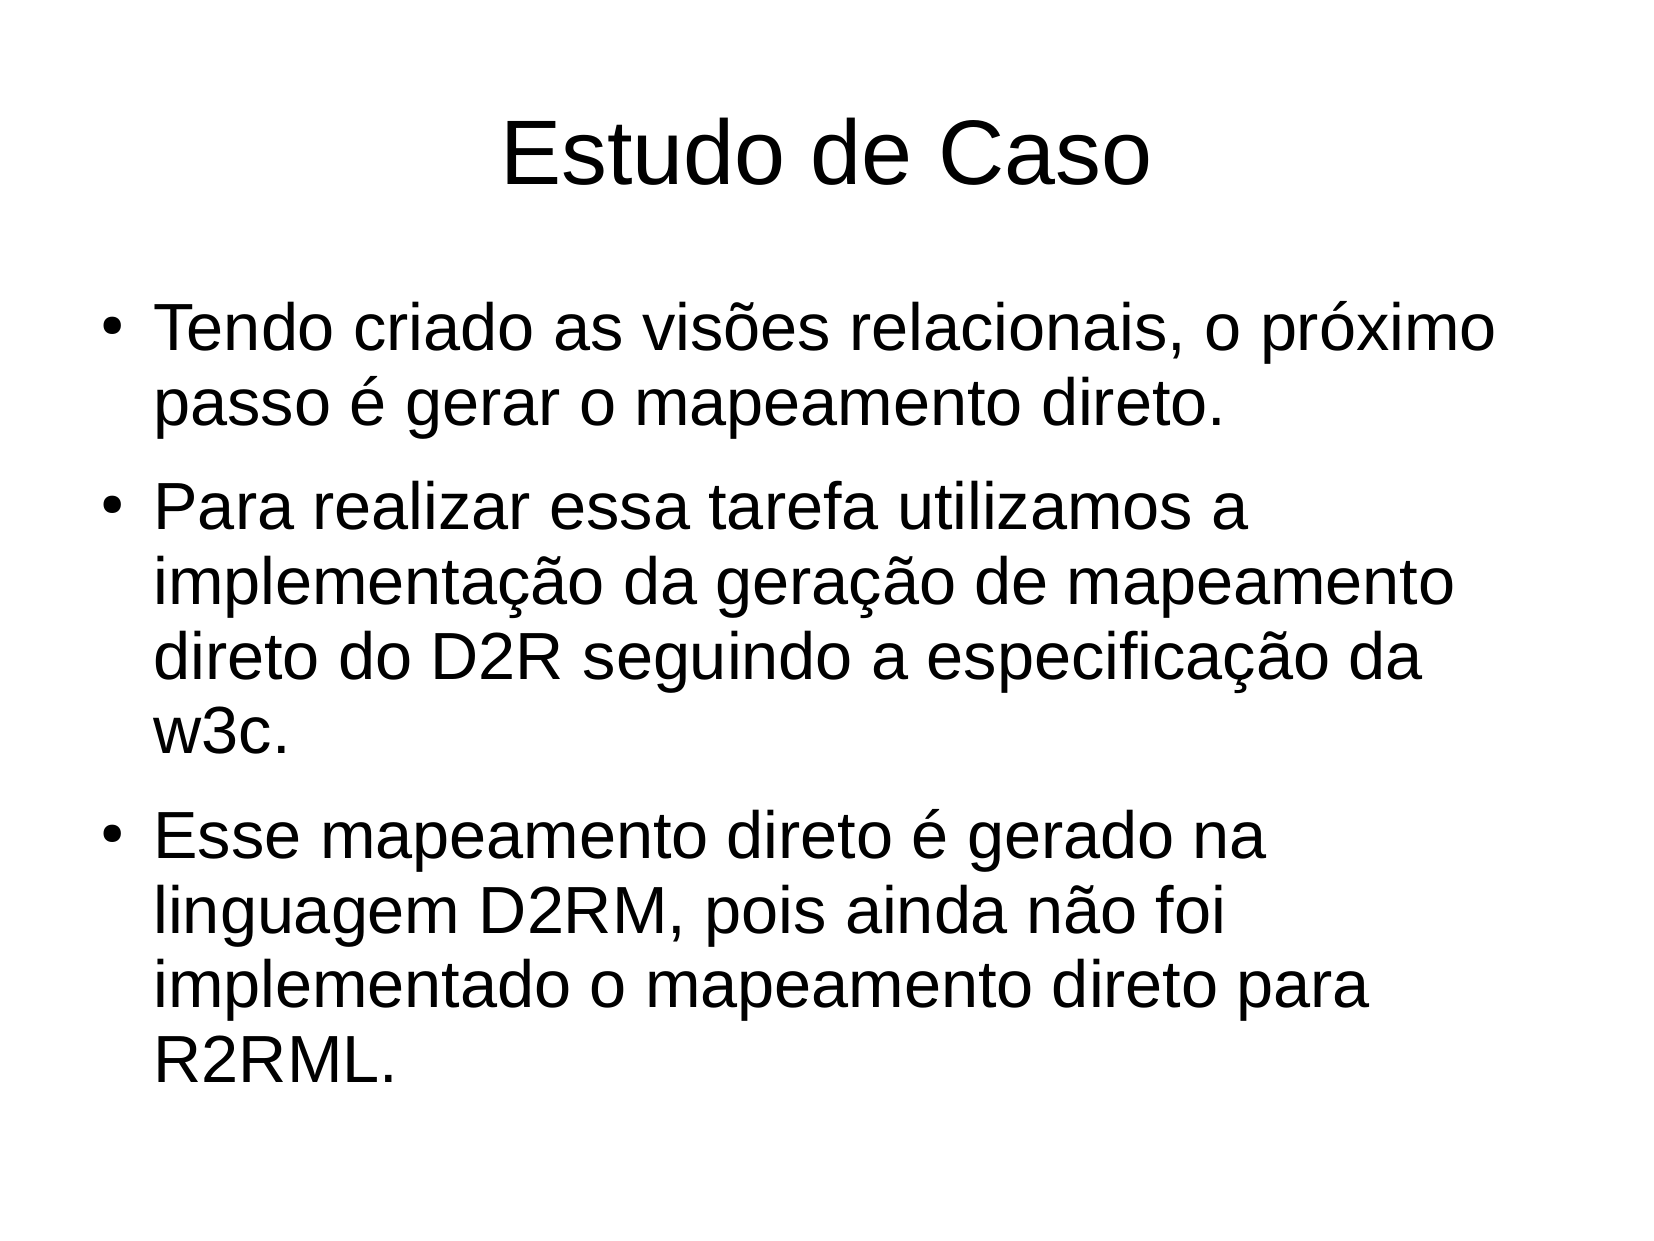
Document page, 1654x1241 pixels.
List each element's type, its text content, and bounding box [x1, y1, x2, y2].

list Tendo criado as visões relacionais, o próximo passo é gerar o mapeamento direto. Para realizar essa tarefa utilizamos a implementação da geração de mapeamento direto do D2R seguindo a especificação da w3c. Esse mapeamento direto é gerado na linguagem D2RM, pois ainda não foi implementado o mapeamento direto para R2RML. [82, 290, 1571, 1202]
title Estudo de Caso [82, 49, 1571, 257]
